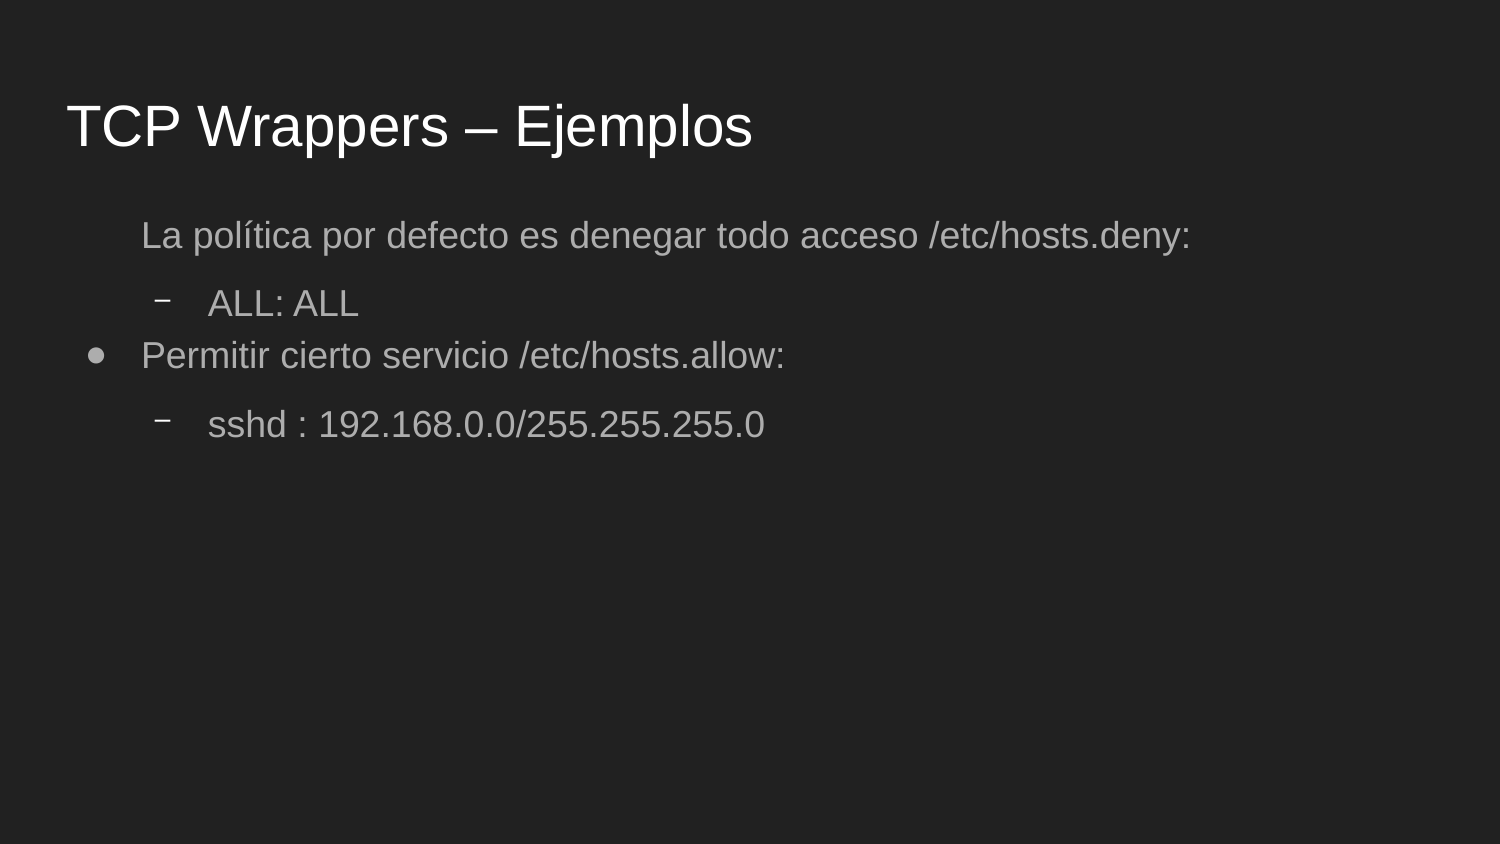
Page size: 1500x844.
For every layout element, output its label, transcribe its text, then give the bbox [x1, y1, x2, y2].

title TCP Wrappers – Ejemplos [51, 72, 1449, 167]
list La política por defecto es denegar todo acceso /etc/hosts.deny: ALL: ALL Permitir cierto servicio /etc/hosts.allow: sshd : 192.168.0.0/255.255.255.0 [51, 189, 1456, 750]
